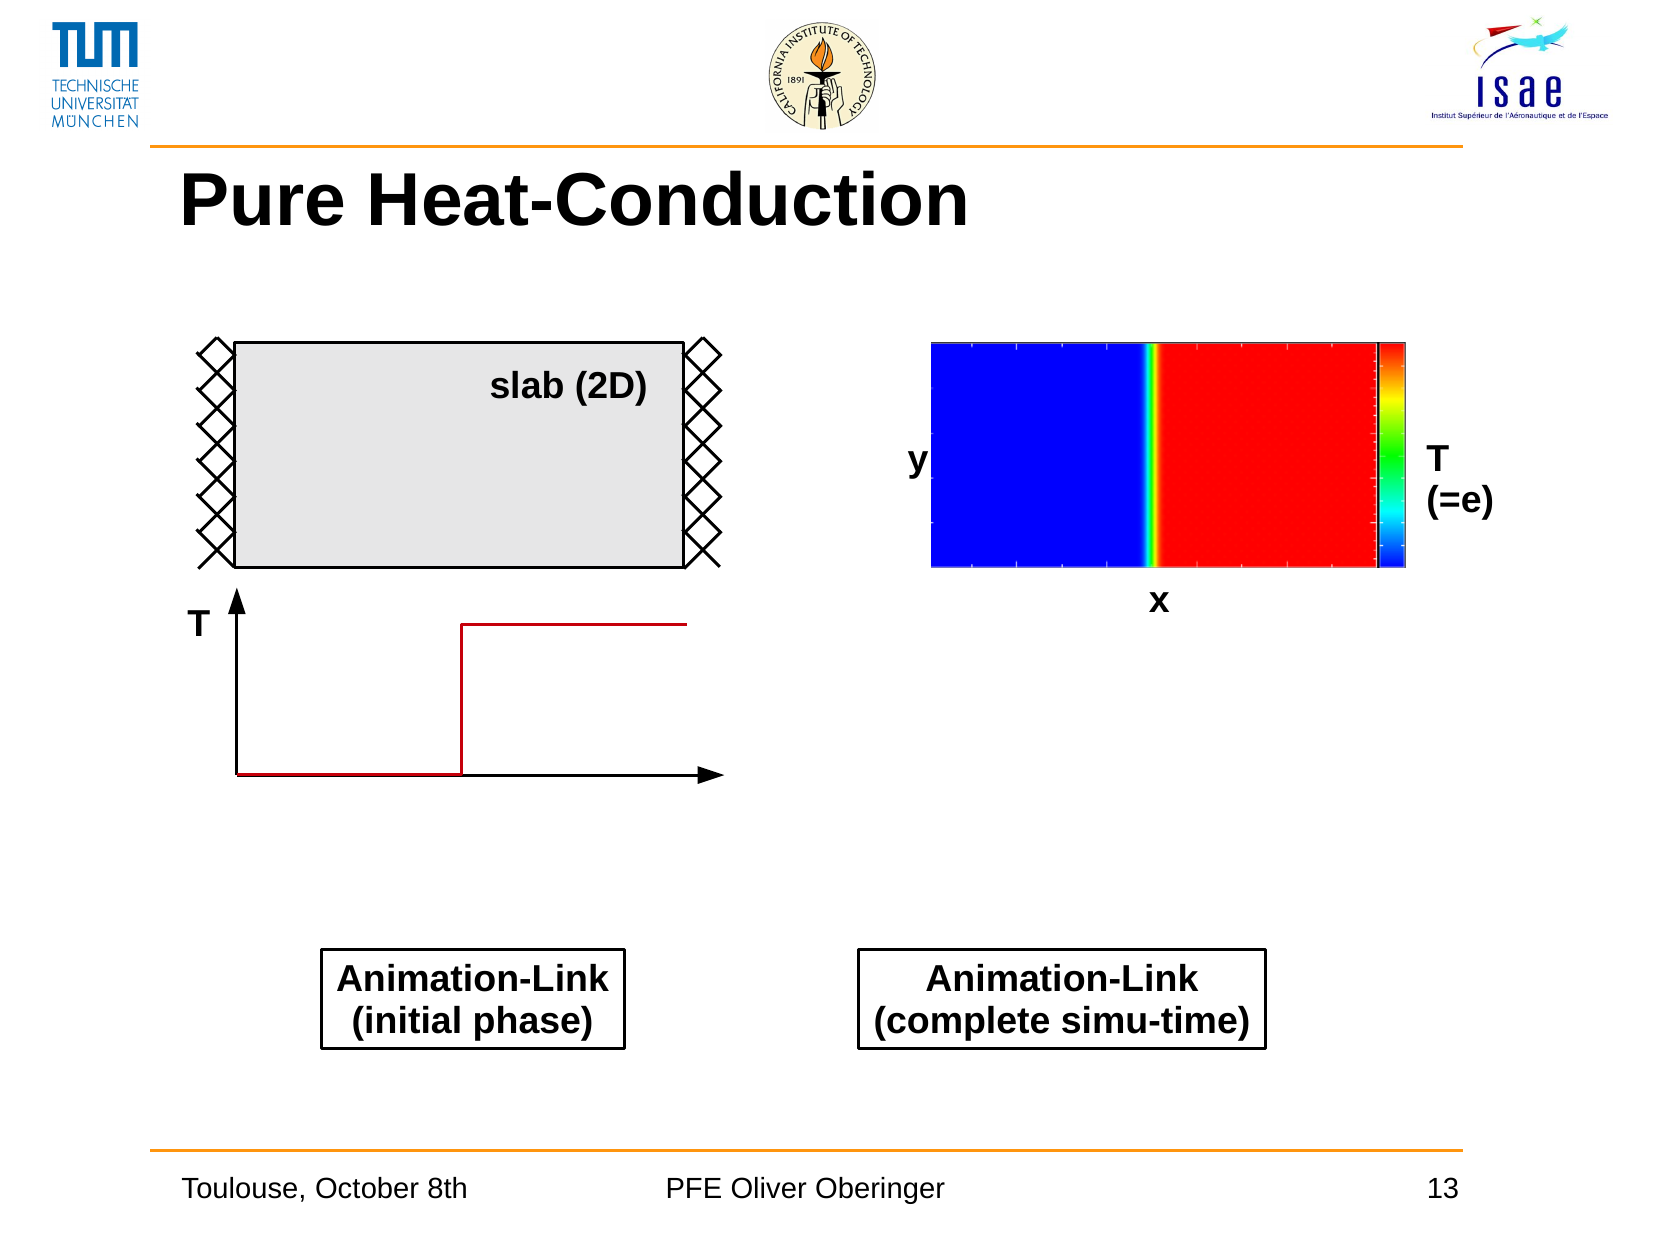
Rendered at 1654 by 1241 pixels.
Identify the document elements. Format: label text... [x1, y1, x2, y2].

text_box Animation-Link (complete simu-time) [858, 949, 1266, 1049]
text_box [234, 342, 684, 568]
text_box Animation-Link (initial phase) [321, 949, 624, 1049]
picture [765, 19, 879, 133]
text_box 13 [1412, 1165, 1490, 1241]
text_box T (=e) [1411, 429, 1510, 529]
text_box y [892, 429, 944, 487]
text_box slab (2D) [474, 357, 663, 415]
picture [1425, 7, 1613, 125]
text_box Toulouse, October 8th [166, 1165, 544, 1241]
text_box T [172, 594, 226, 652]
picture [39, 19, 151, 131]
text_box PFE Oliver Oberinger [650, 1165, 1029, 1241]
text_box x [1134, 570, 1185, 628]
picture [931, 342, 1406, 568]
text_box Pure Heat-Conduction [164, 150, 986, 249]
